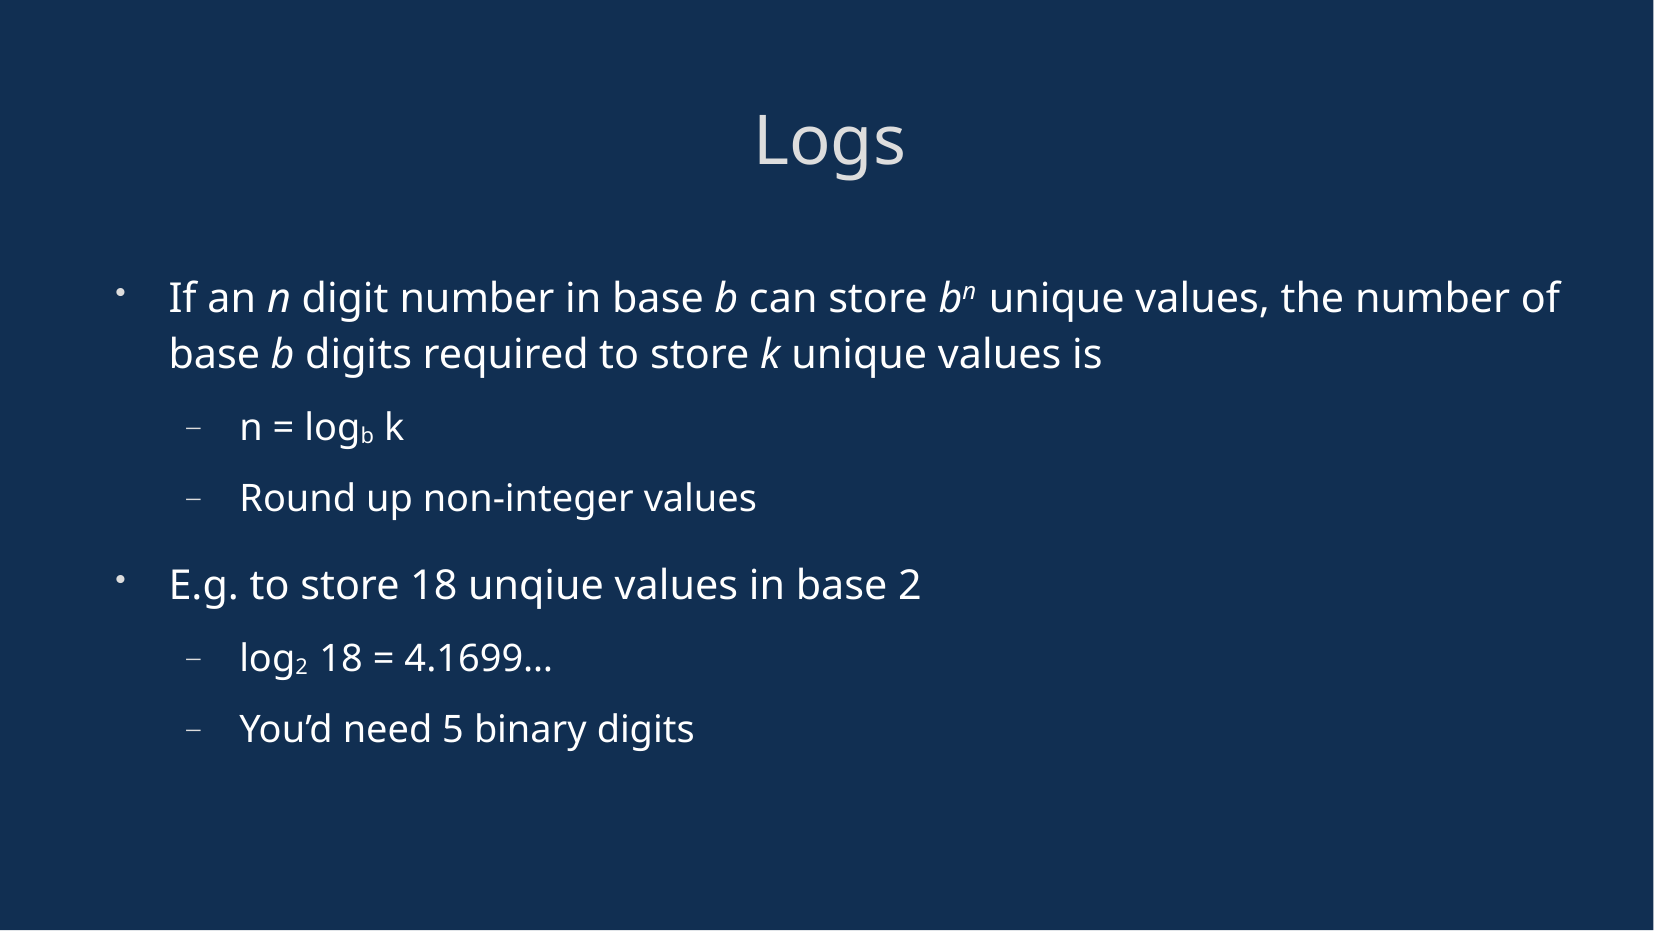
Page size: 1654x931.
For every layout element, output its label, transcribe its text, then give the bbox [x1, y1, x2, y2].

list If an n digit number in base b can store bn unique values, the number of base b digits required to store k unique values is n = logb k Round up non-integer values E.g. to store 18 unqiue values in base 2 log2 18 = 4.1699… You’d need 5 binary digits [97, 268, 1563, 806]
title Logs [97, 56, 1563, 220]
